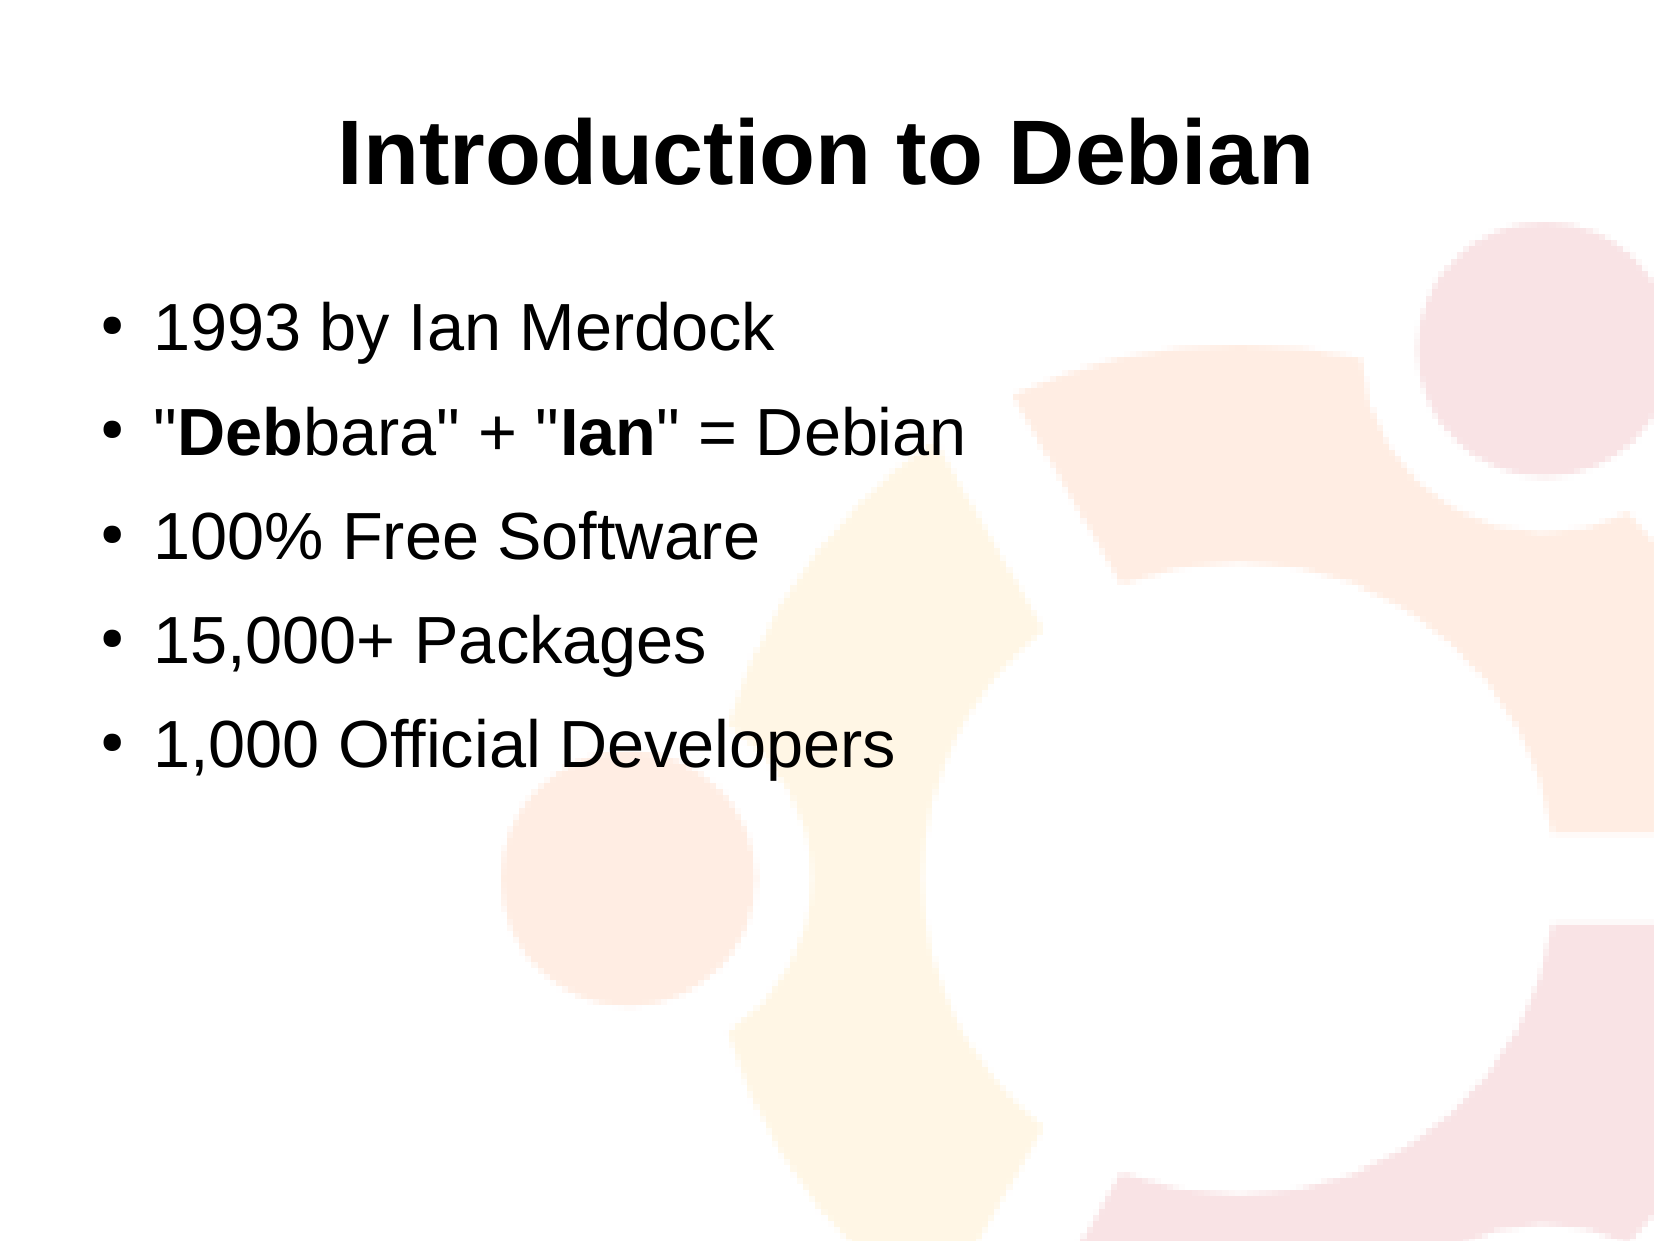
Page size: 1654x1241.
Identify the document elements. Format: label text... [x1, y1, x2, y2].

list 1993 by Ian Merdock "Debbara" + "Ian" = Debian 100% Free Software 15,000+ Packages 1,000 Official Developers [82, 290, 1571, 1109]
title Introduction to Debian [82, 56, 1571, 250]
